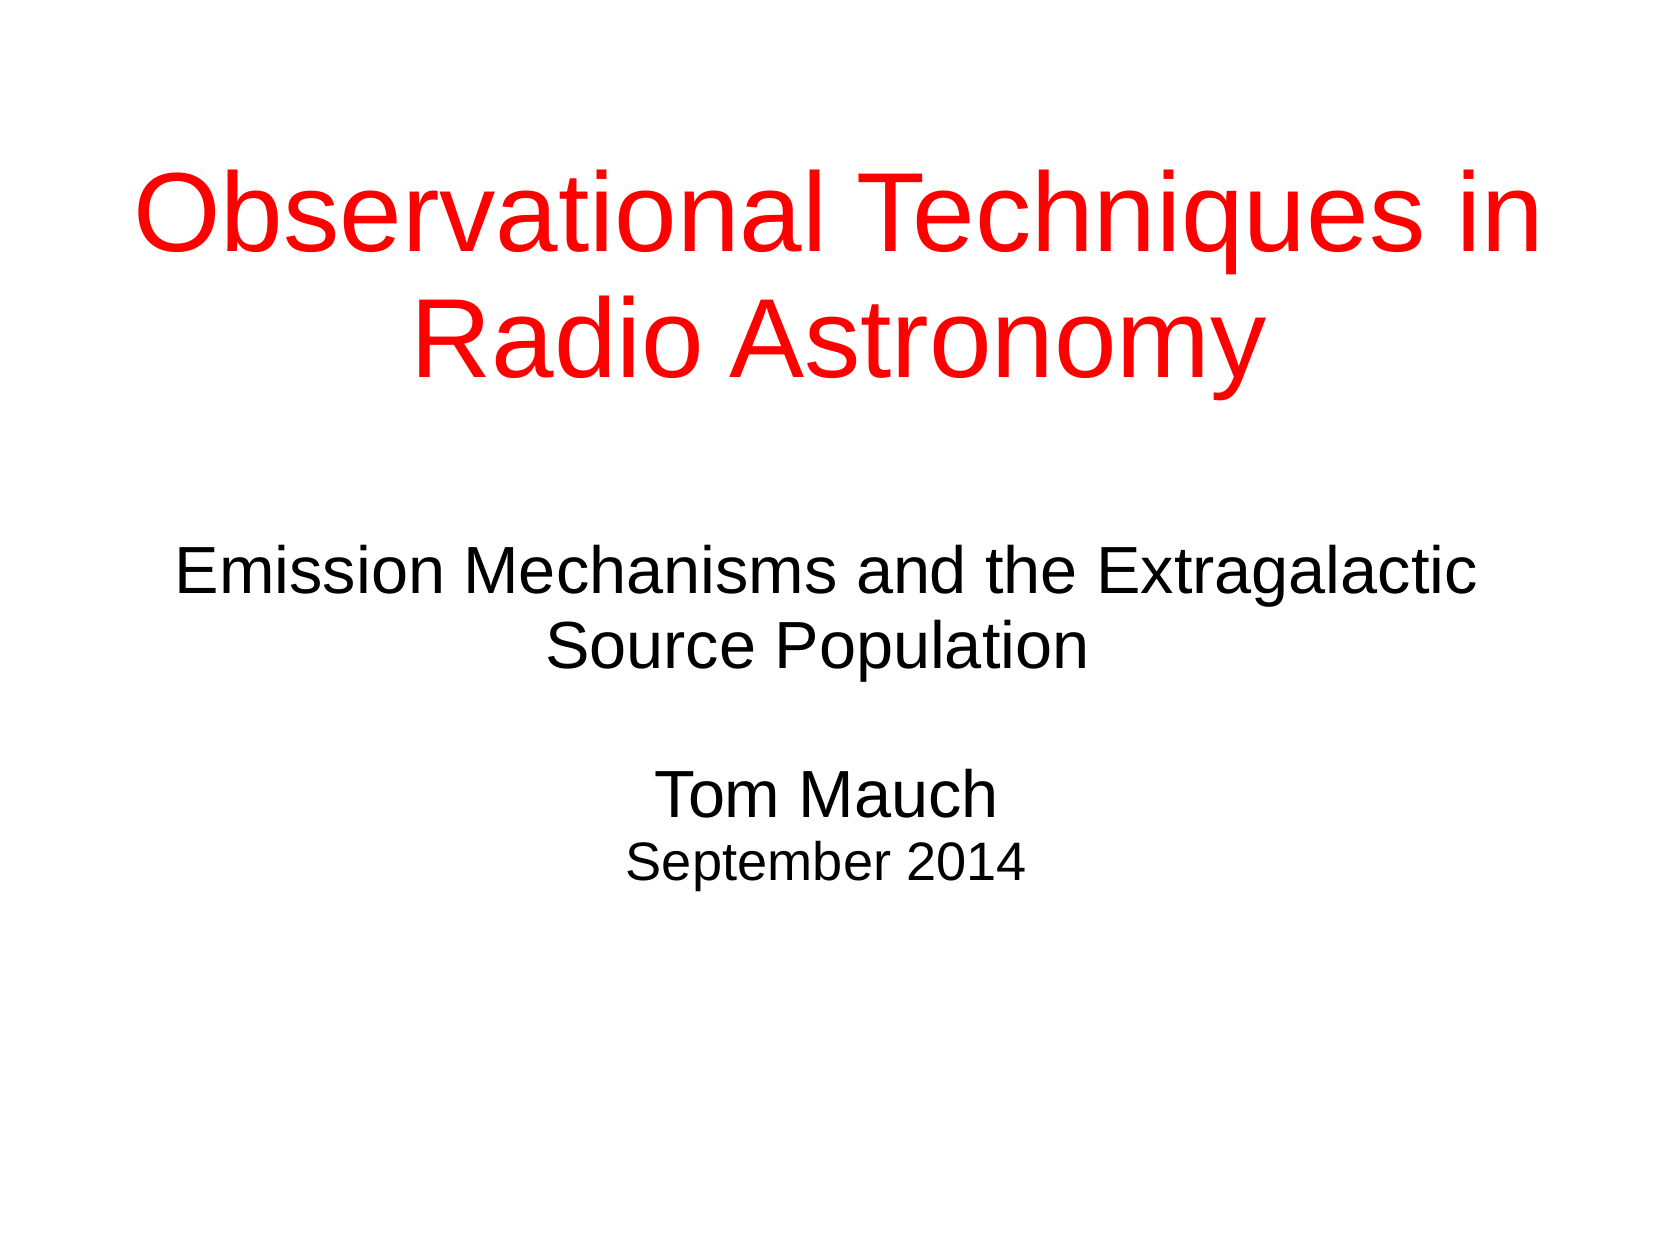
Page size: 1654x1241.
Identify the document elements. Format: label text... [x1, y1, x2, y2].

subtitle Emission Mechanisms and the Extragalactic Source Population Tom Mauch September 2014 [82, 290, 1571, 1010]
title Observational Techniques in Radio Astronomy [94, 149, 1583, 402]
